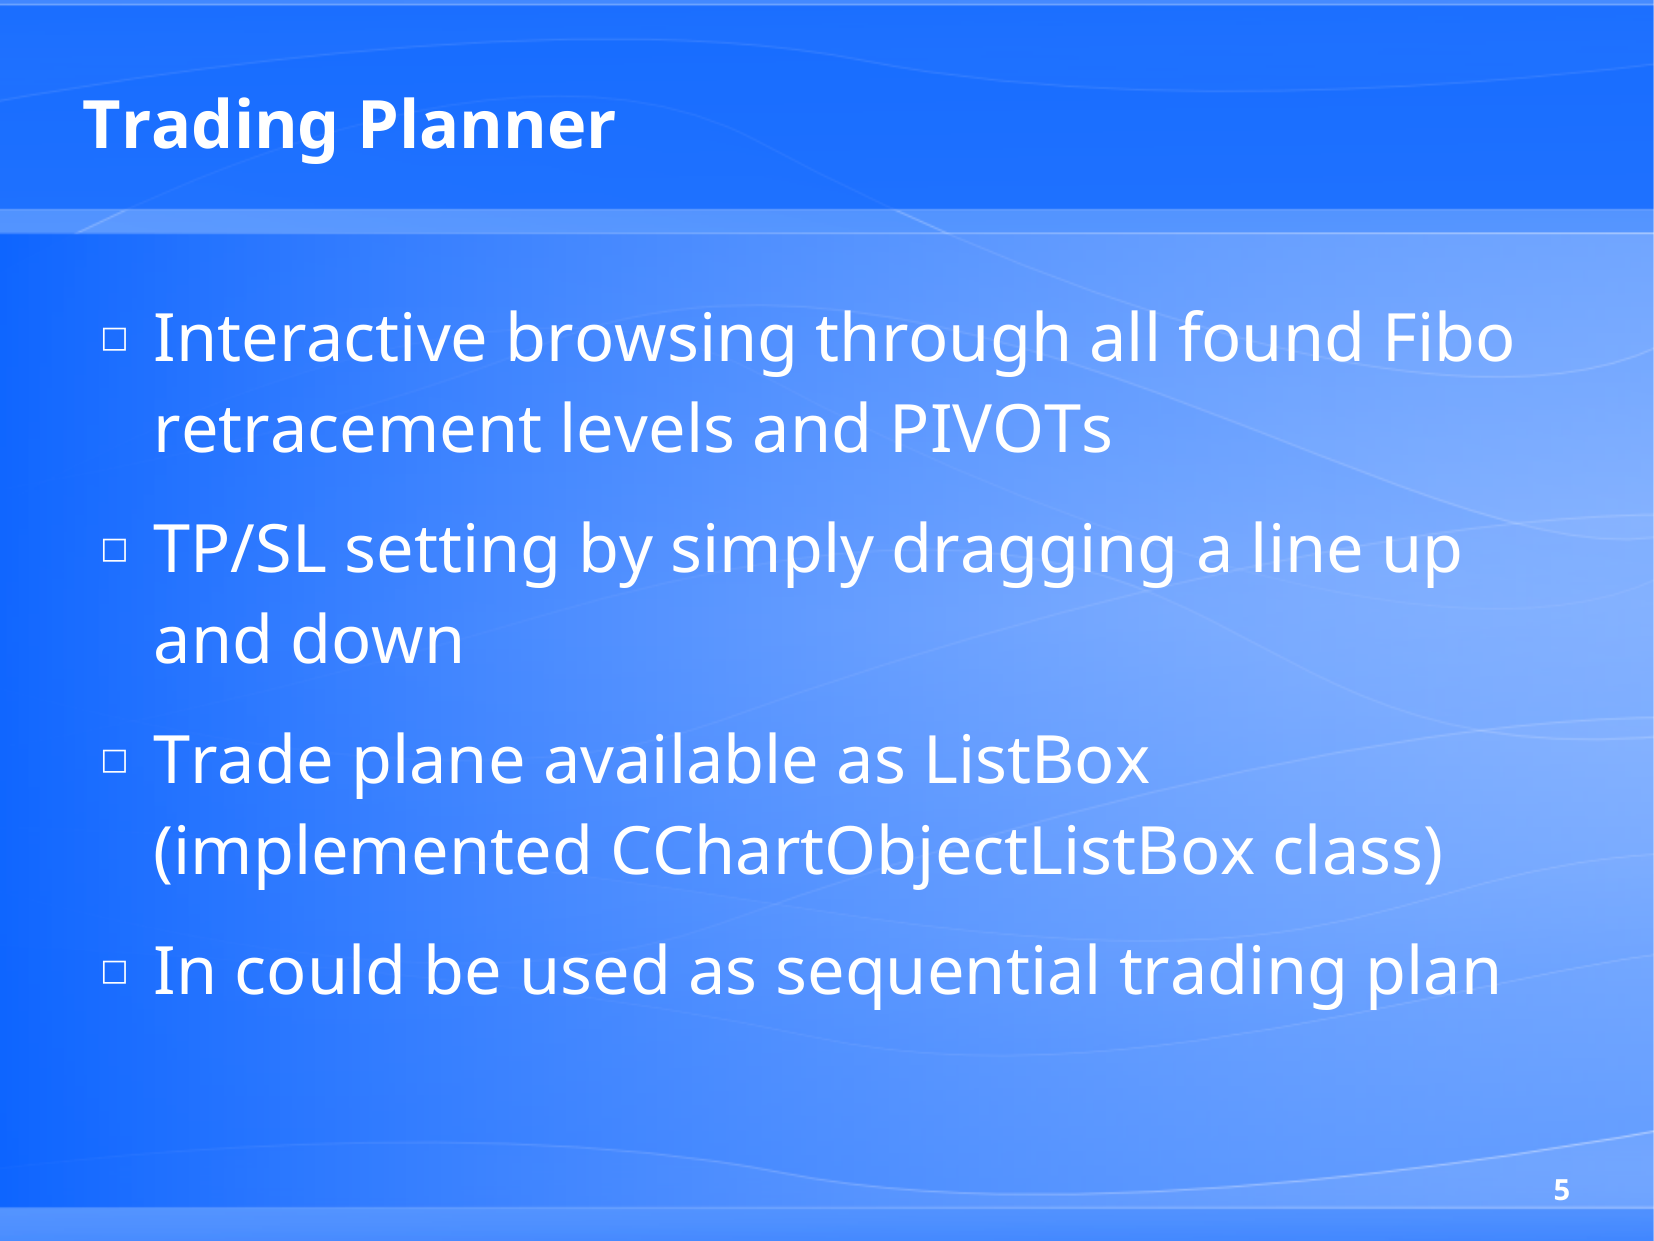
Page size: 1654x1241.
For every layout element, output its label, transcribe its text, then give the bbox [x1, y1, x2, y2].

title Trading Planner [23, 15, 1625, 229]
picture [0, 0, 1654, 1241]
list Interactive browsing through all found Fibo retracement levels and PIVOTs TP/SL setting by simply dragging a line up and down Trade plane available as ListBox (implemented CChartObjectListBox class) In could be used as sequential trading plan [82, 290, 1571, 1108]
